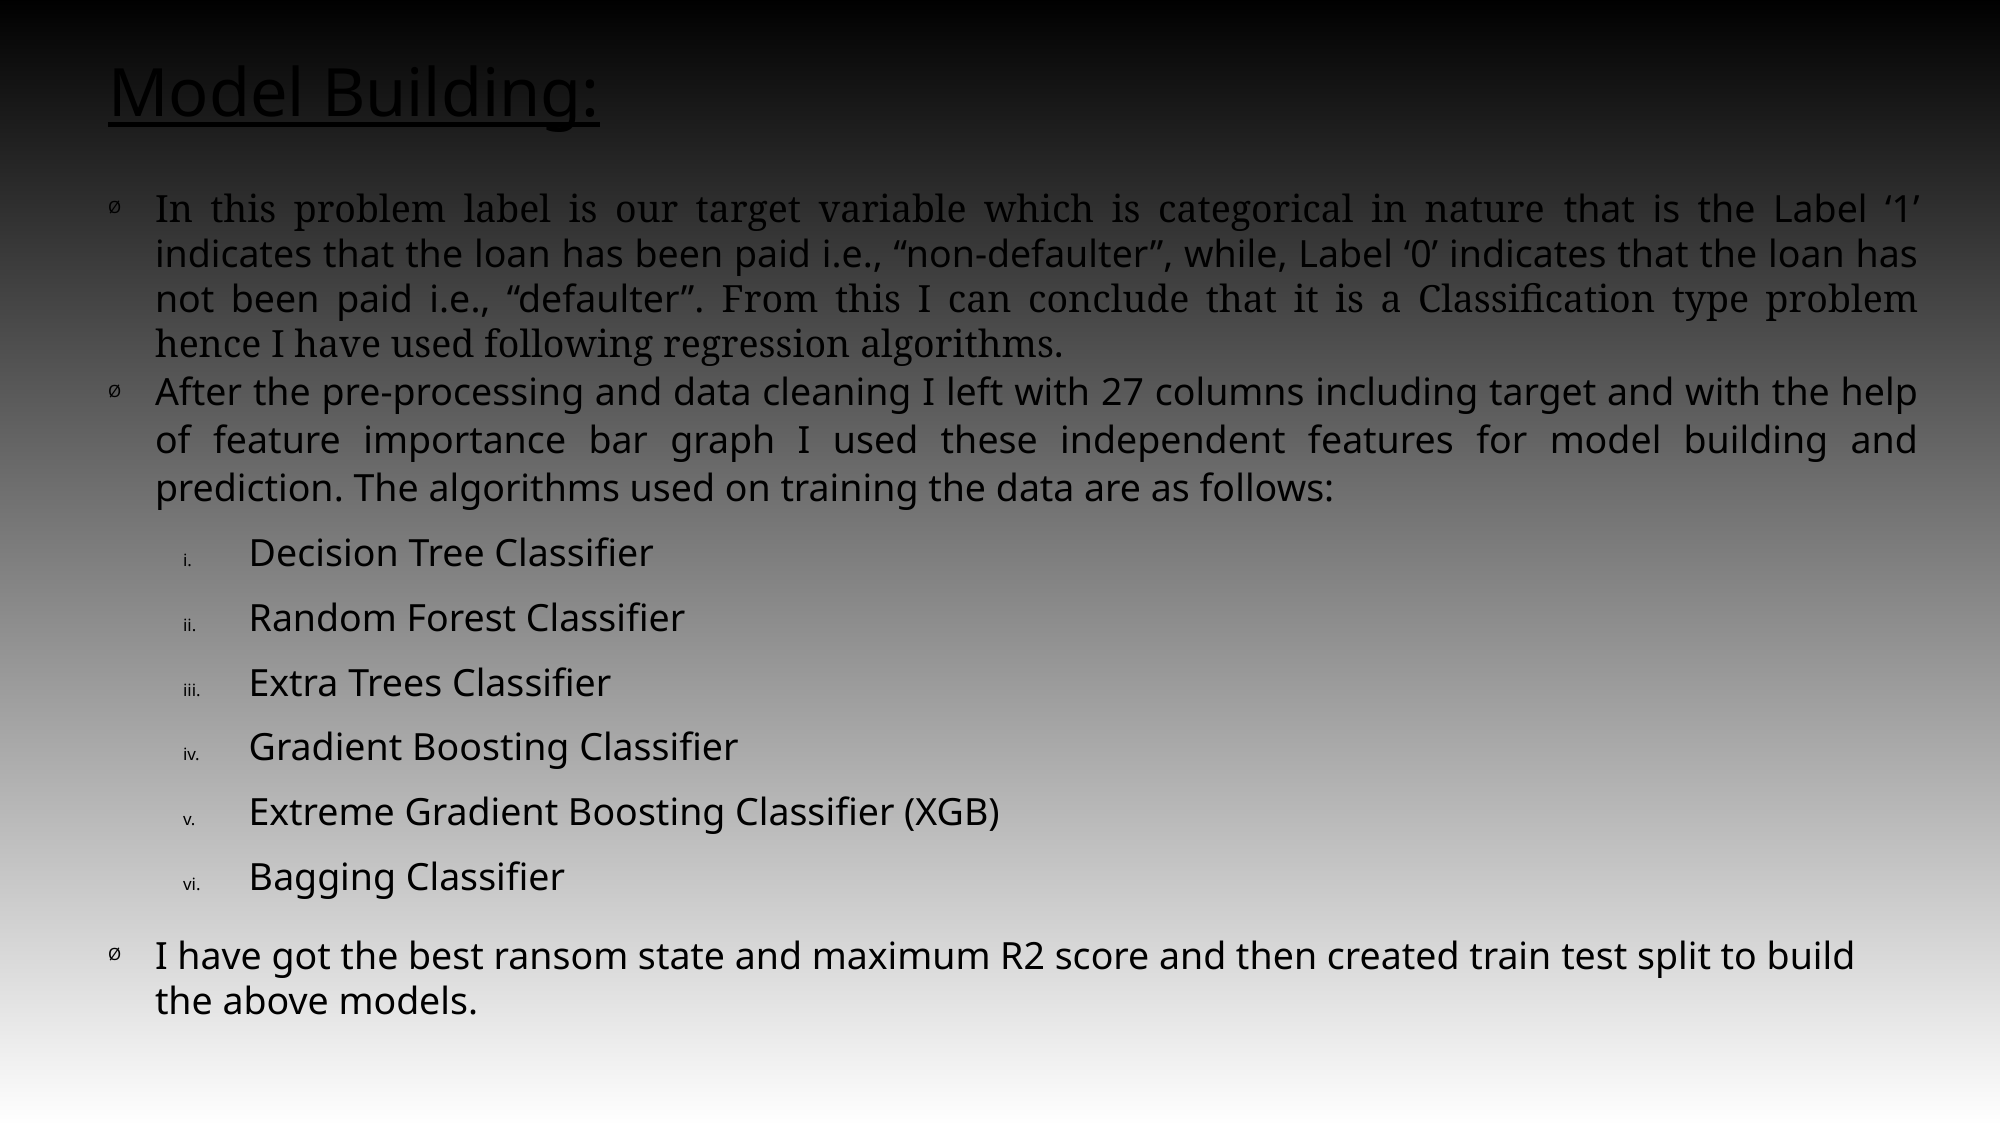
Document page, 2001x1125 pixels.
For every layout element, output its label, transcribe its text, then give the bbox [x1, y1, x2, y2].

text_box I have got the best ransom state and maximum R2 score and then created train test split to build the above models. [93, 924, 1935, 1075]
text_box Model Building: [93, 42, 1935, 138]
text_box In this problem label is our target variable which is categorical in nature that is the Label ‘1’ indicates that the loan has been paid i.e., “non-defaulter”, while, Label ‘0’ indicates that the loan has not been paid i.e., “defaulter”. From this I can conclude that it is a Classification type problem hence I have used following regression algorithms. After the pre-processing and data cleaning I left with 27 columns including target and with the help of feature importance bar graph I used these independent features for model building and prediction. The algorithms used on training the data are as follows: Decision Tree Classifier Random Forest Classifier Extra Trees Classifier Gradient Boosting Classifier Extreme Gradient Boosting Classifier (XGB) Bagging Classifier [93, 177, 1935, 924]
